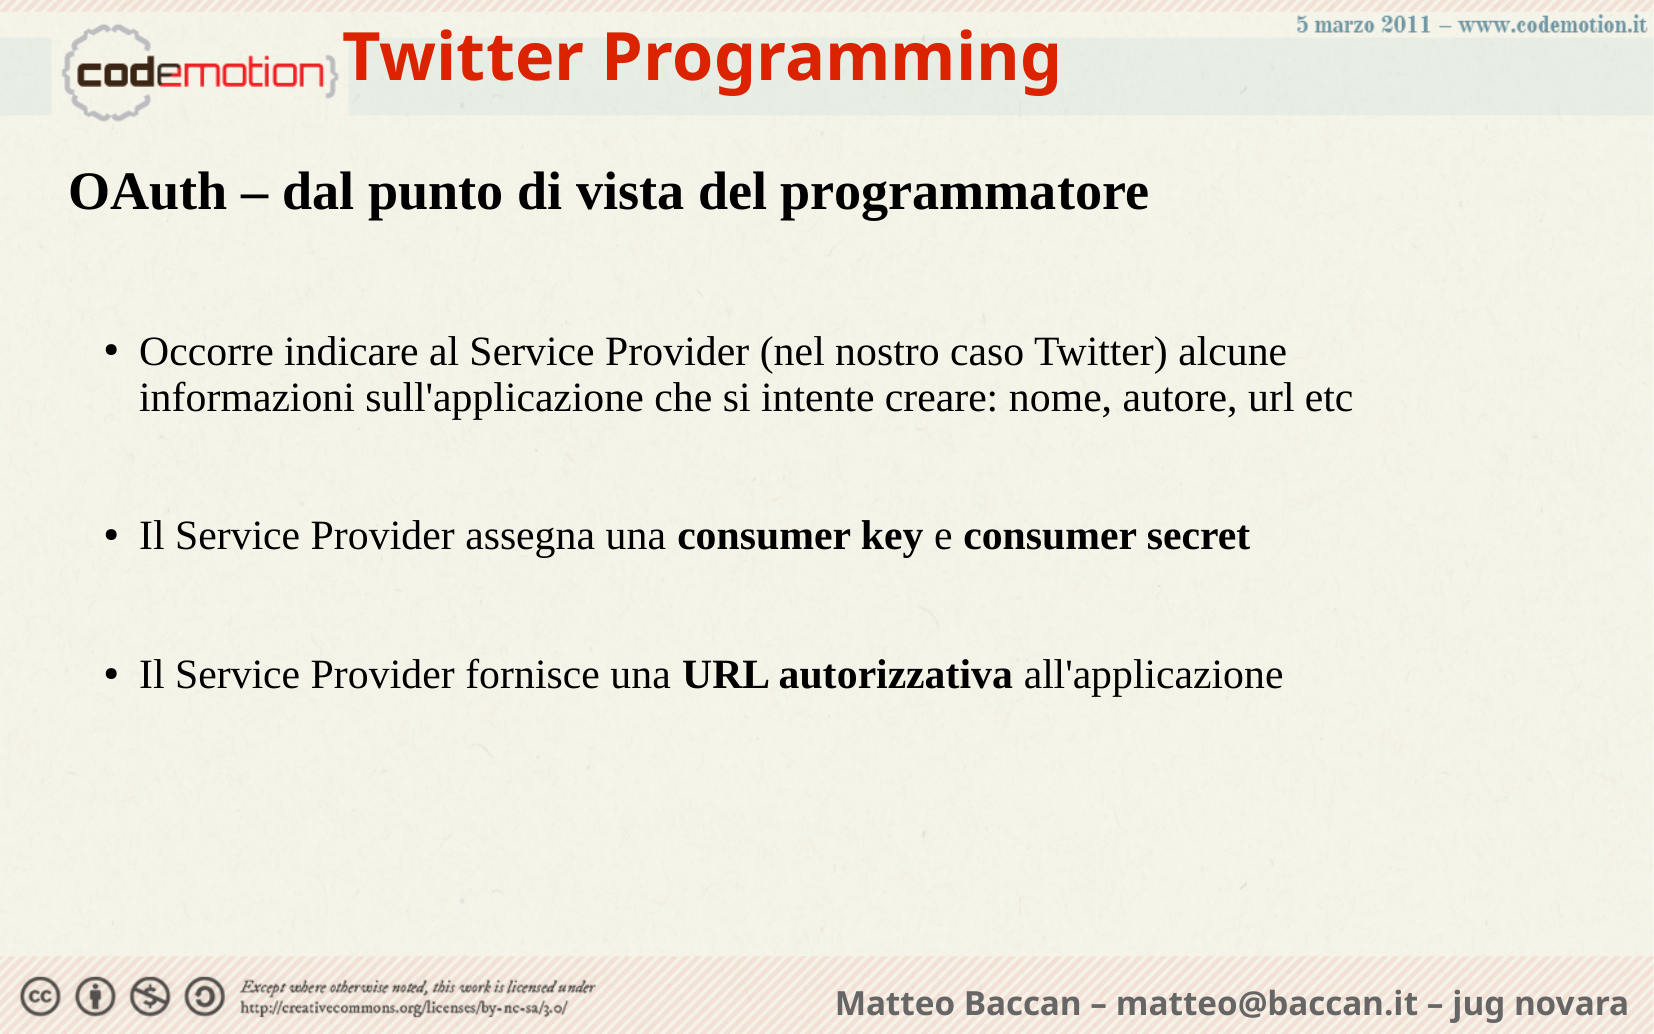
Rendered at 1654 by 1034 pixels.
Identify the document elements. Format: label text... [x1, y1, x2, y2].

text_box OAuth – dal punto di vista del programmatore Occorre indicare al Service Provider (nel nostro caso Twitter) alcune informazioni sull'applicazione che si intente creare: nome, autore, url etc Il Service Provider assegna una consumer key e consumer secret Il Service Provider fornisce una URL autorizzativa all'applicazione [53, 154, 1465, 784]
title Twitter Programming [342, 5, 1609, 103]
picture [0, 0, 1654, 1034]
